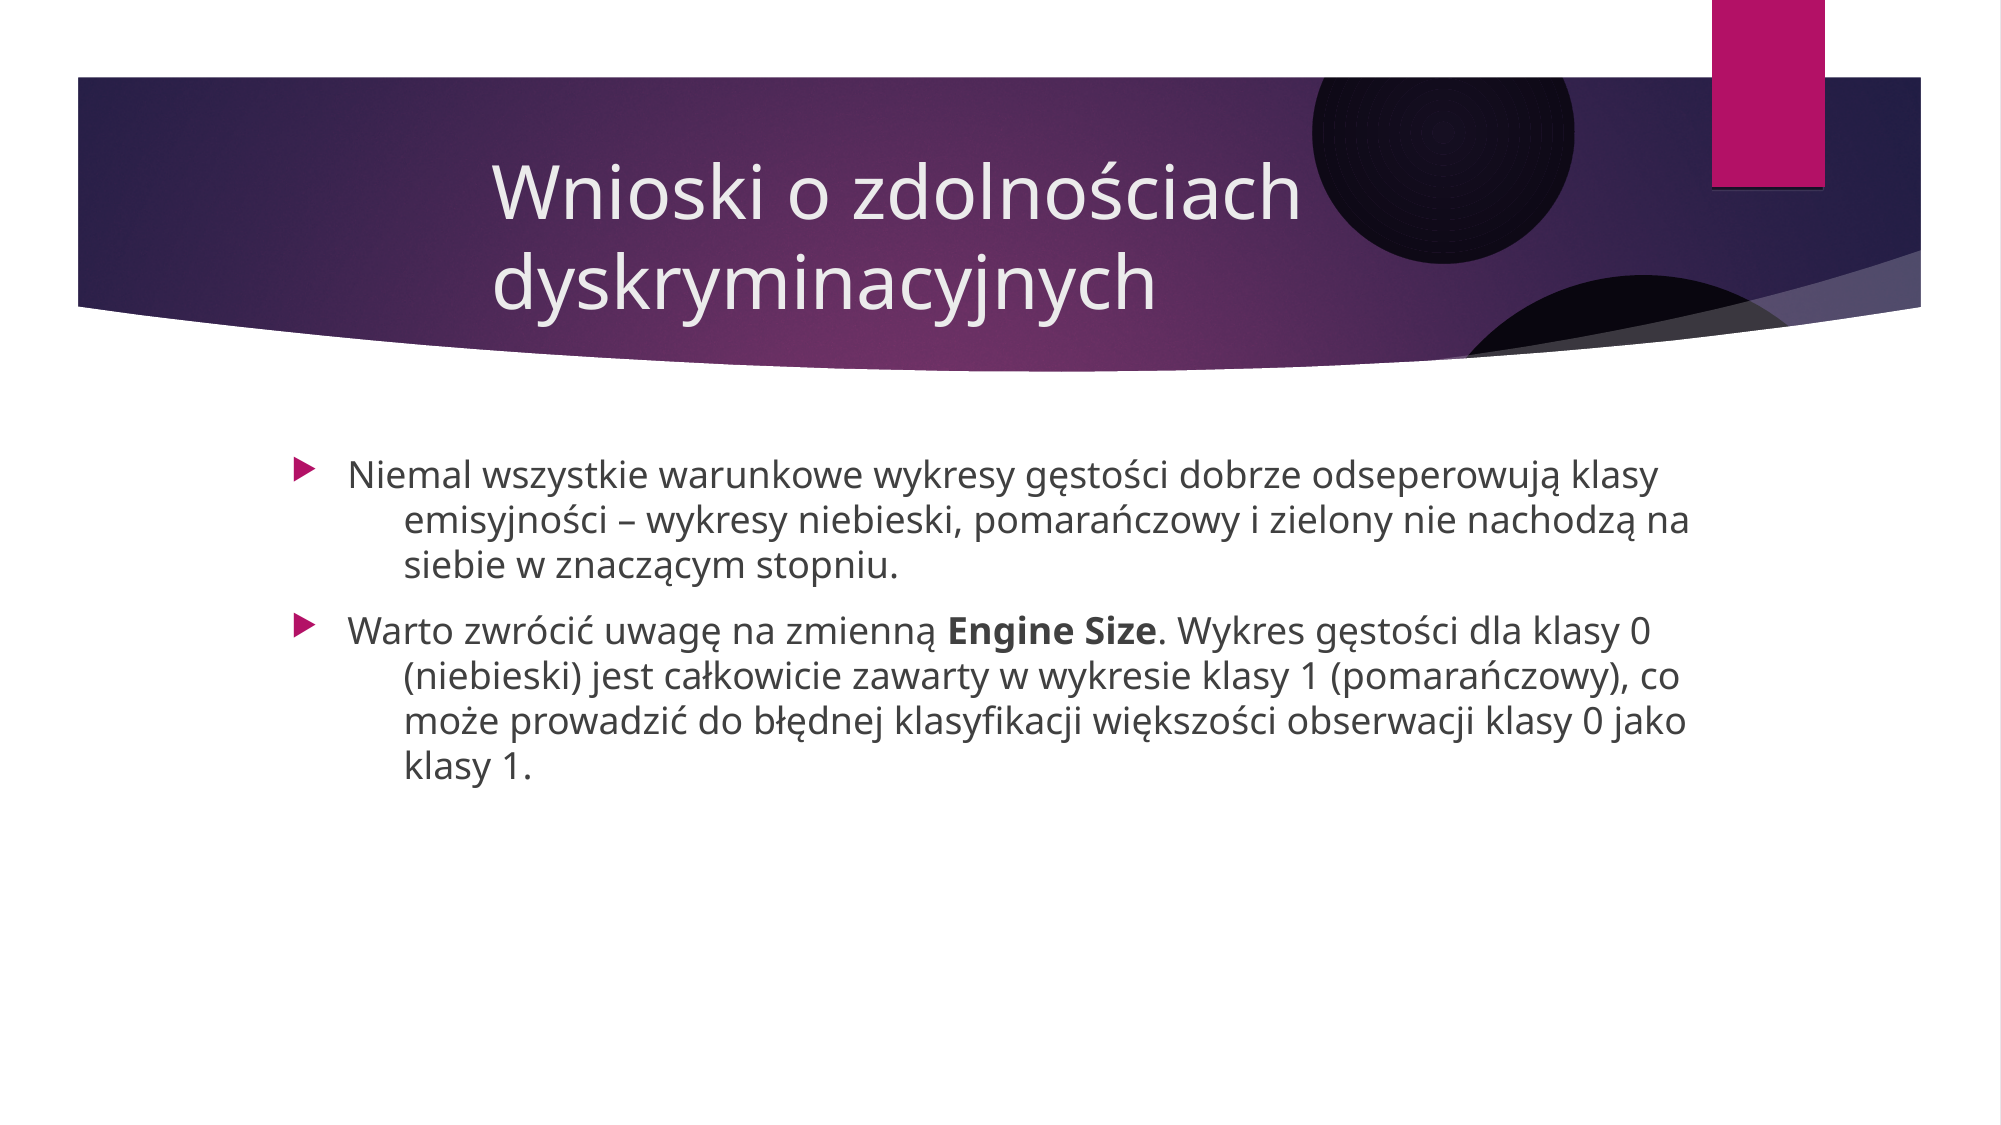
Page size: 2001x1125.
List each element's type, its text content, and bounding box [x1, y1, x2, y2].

title Wnioski o zdolnościach dyskryminacyjnych [476, 137, 1351, 307]
list Niemal wszystkie warunkowe wykresy gęstości dobrze odseperowują klasy emisyjności – wykresy niebieski, pomarańczowy i zielony nie nachodzą na siebie w znaczącym stopniu. Warto zwrócić uwagę na zmienną Engine Size. Wykres gęstości dla klasy 0 (niebieski) jest całkowicie zawarty w wykresie klasy 1 (pomarańczowy), co może prowadzić do błędnej klasyfikacji większości obserwacji klasy 0 jako klasy 1. [276, 443, 1724, 819]
